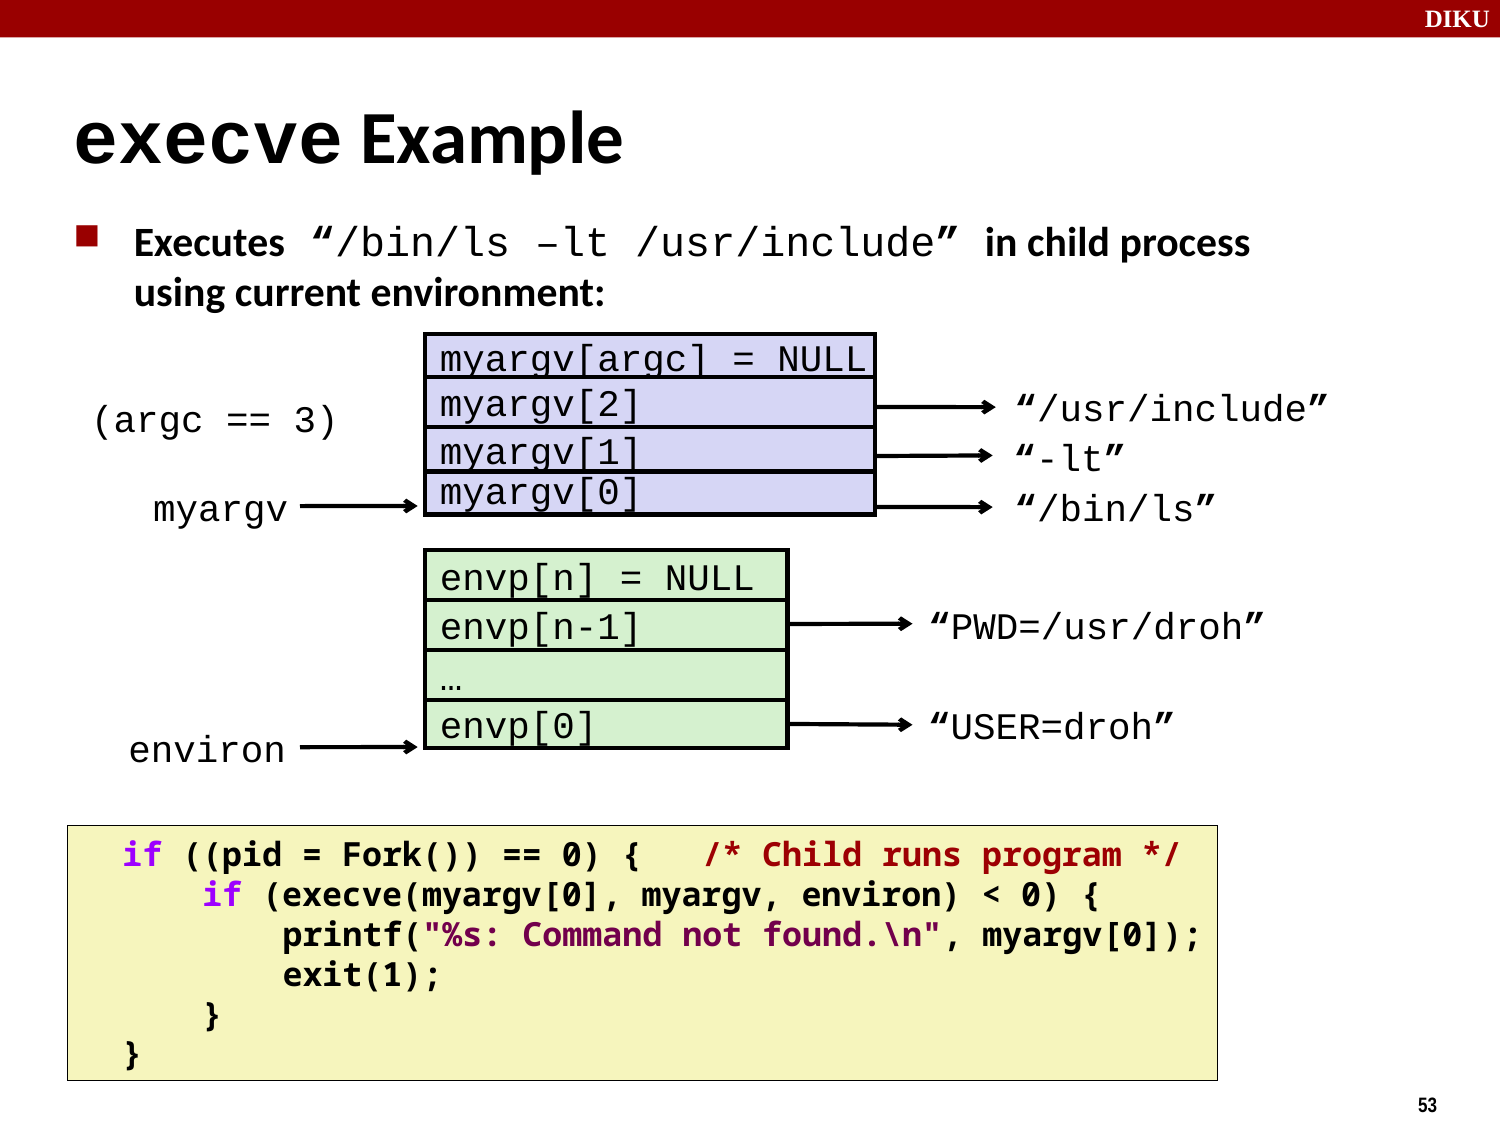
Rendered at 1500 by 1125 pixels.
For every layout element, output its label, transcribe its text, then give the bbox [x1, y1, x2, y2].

title execve Example [58, 71, 1304, 197]
text_box myargv[argc] = NULL [424, 334, 875, 376]
text_box “/bin/ls” [999, 476, 1232, 537]
text_box envp[n] = NULL [424, 549, 788, 600]
text_box myargv[1] [424, 426, 875, 472]
text_box myargv [138, 476, 304, 537]
text_box myargv[2] [424, 376, 875, 426]
text_box … [424, 650, 788, 700]
text_box envp[n-1] [424, 600, 788, 650]
text_box “USER=droh” [913, 694, 1191, 755]
text_box myargv[0] [424, 472, 875, 515]
text_box if ((pid = Fork()) == 0) { /* Child runs program */ if (execve(myargv[0], myargv, environ) < 0) { printf("%s: Command not found.\n", myargv[0]); exit(1); } } [67, 825, 1218, 1080]
text_box (argc == 3) [76, 387, 354, 448]
text_box environ [113, 717, 301, 778]
text_box “PWD=/usr/droh” [913, 594, 1281, 655]
text_box “/usr/include” [999, 376, 1345, 437]
text_box envp[0] [424, 700, 788, 748]
text_box “-lt” [999, 437, 1142, 486]
text_box Executes “/bin/ls –lt /usr/include” in child process using current environment: [62, 207, 1304, 282]
